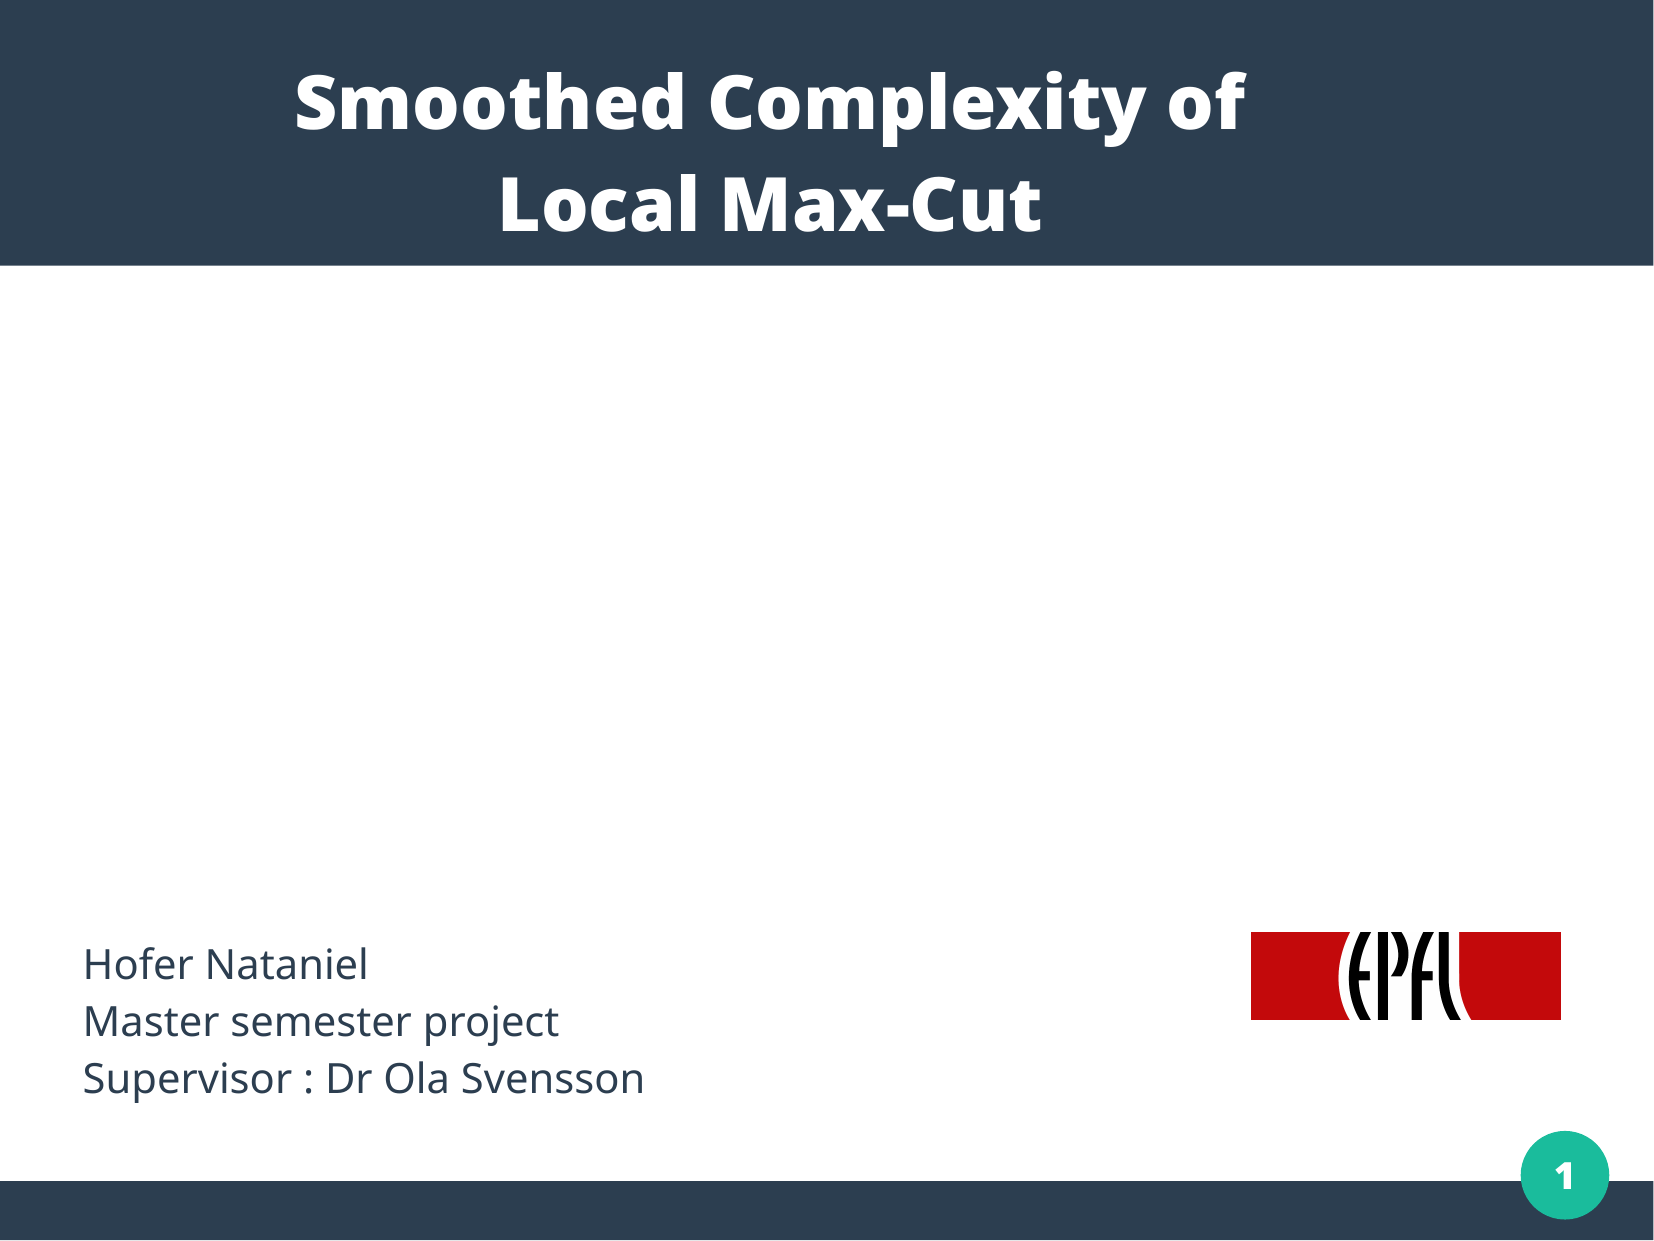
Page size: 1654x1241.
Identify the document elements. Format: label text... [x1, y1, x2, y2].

picture [1251, 932, 1561, 1021]
subtitle Hofer Nataniel Master semester project Supervisor : Dr Ola Svensson [82, 229, 1571, 1070]
title Smoothed Complexity of Local Max-Cut [294, 47, 1330, 229]
